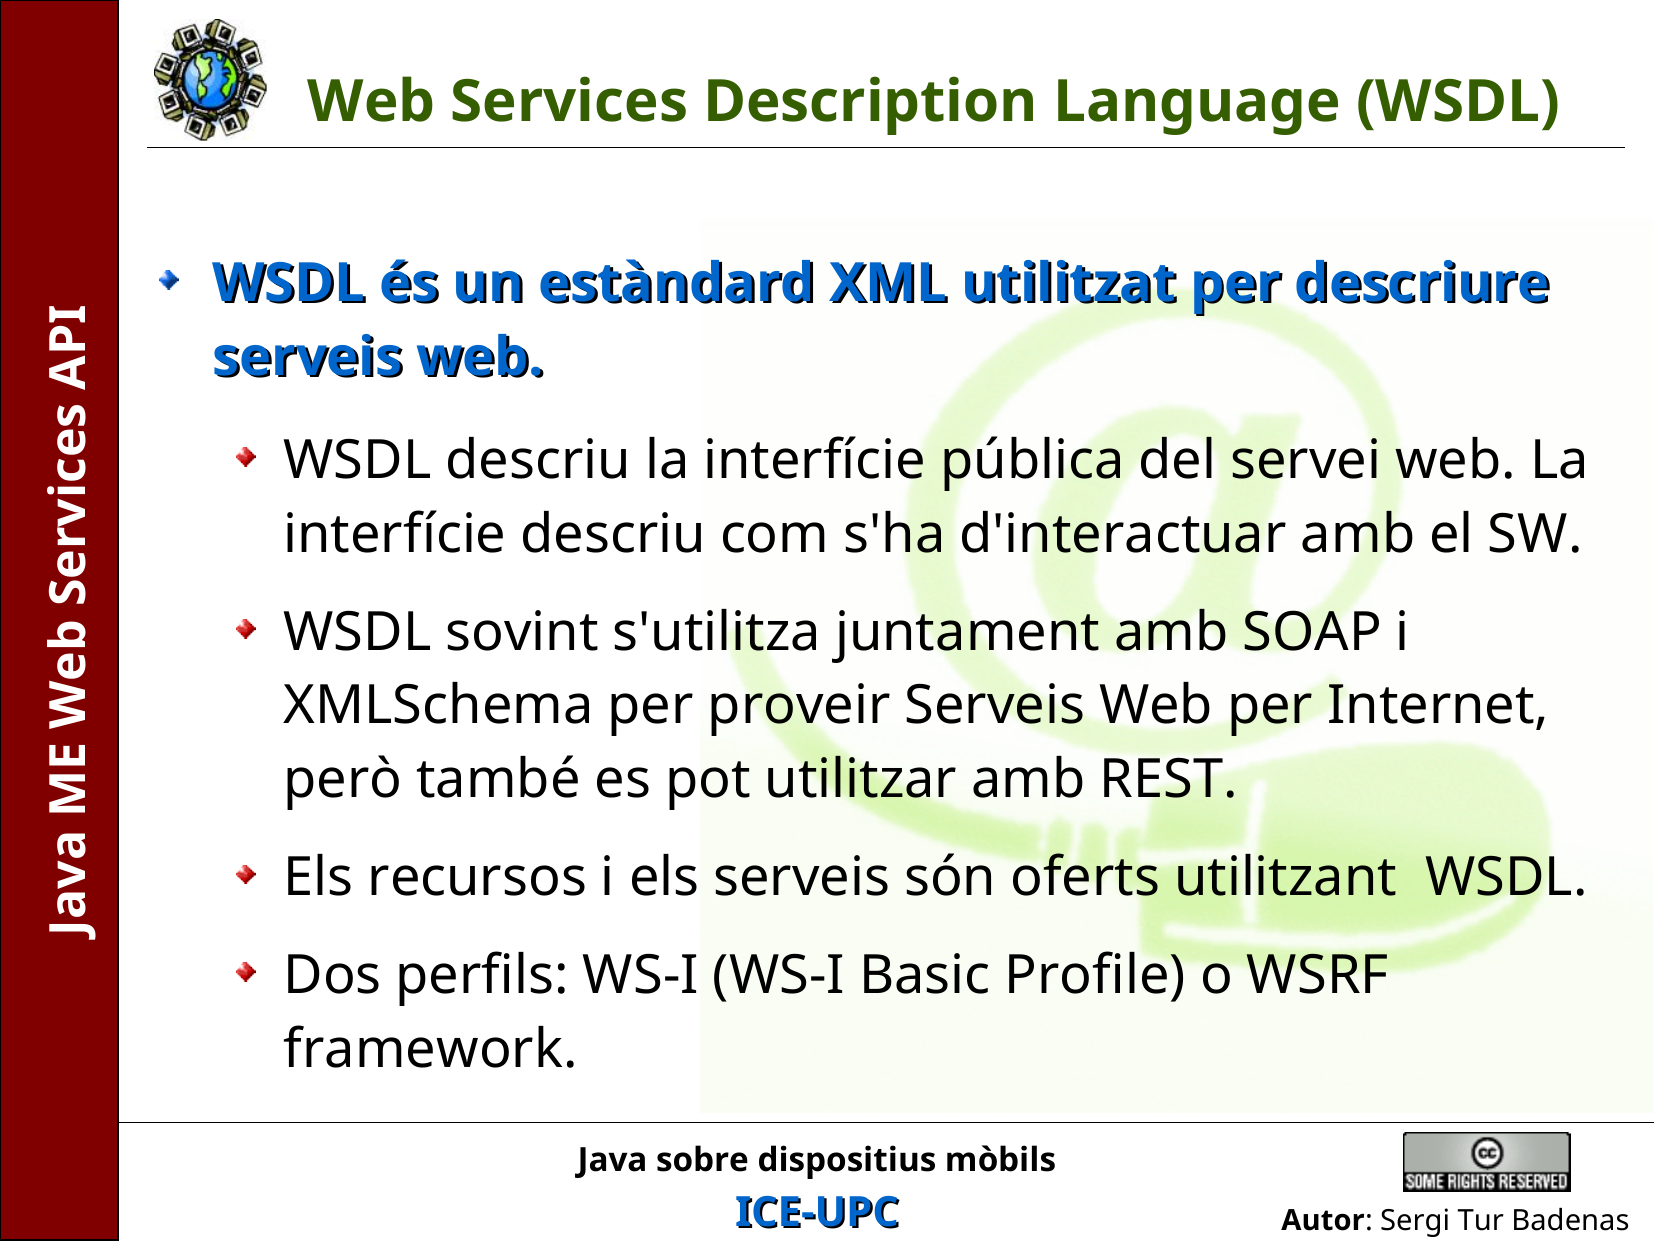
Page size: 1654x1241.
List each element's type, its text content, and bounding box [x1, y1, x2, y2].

picture [1403, 1132, 1571, 1192]
picture [154, 19, 268, 142]
list WSDL és un estàndard XML utilitzat per descriure serveis web. WSDL descriu la interfície pública del servei web. La interfície descriu com s'ha d'interactuar amb el SW. WSDL sovint s'utilitza juntament amb SOAP i XMLSchema per proveir Serveis Web per Internet, però també es pot utilitzar amb REST. Els recursos i els serveis són oferts utilitzant WSDL. Dos perfils: WS-I (WS-I Basic Profile) o WSRF framework. [141, 242, 1630, 1093]
title Web Services Description Language (WSDL) [242, 49, 1627, 148]
picture [700, 217, 1654, 1113]
